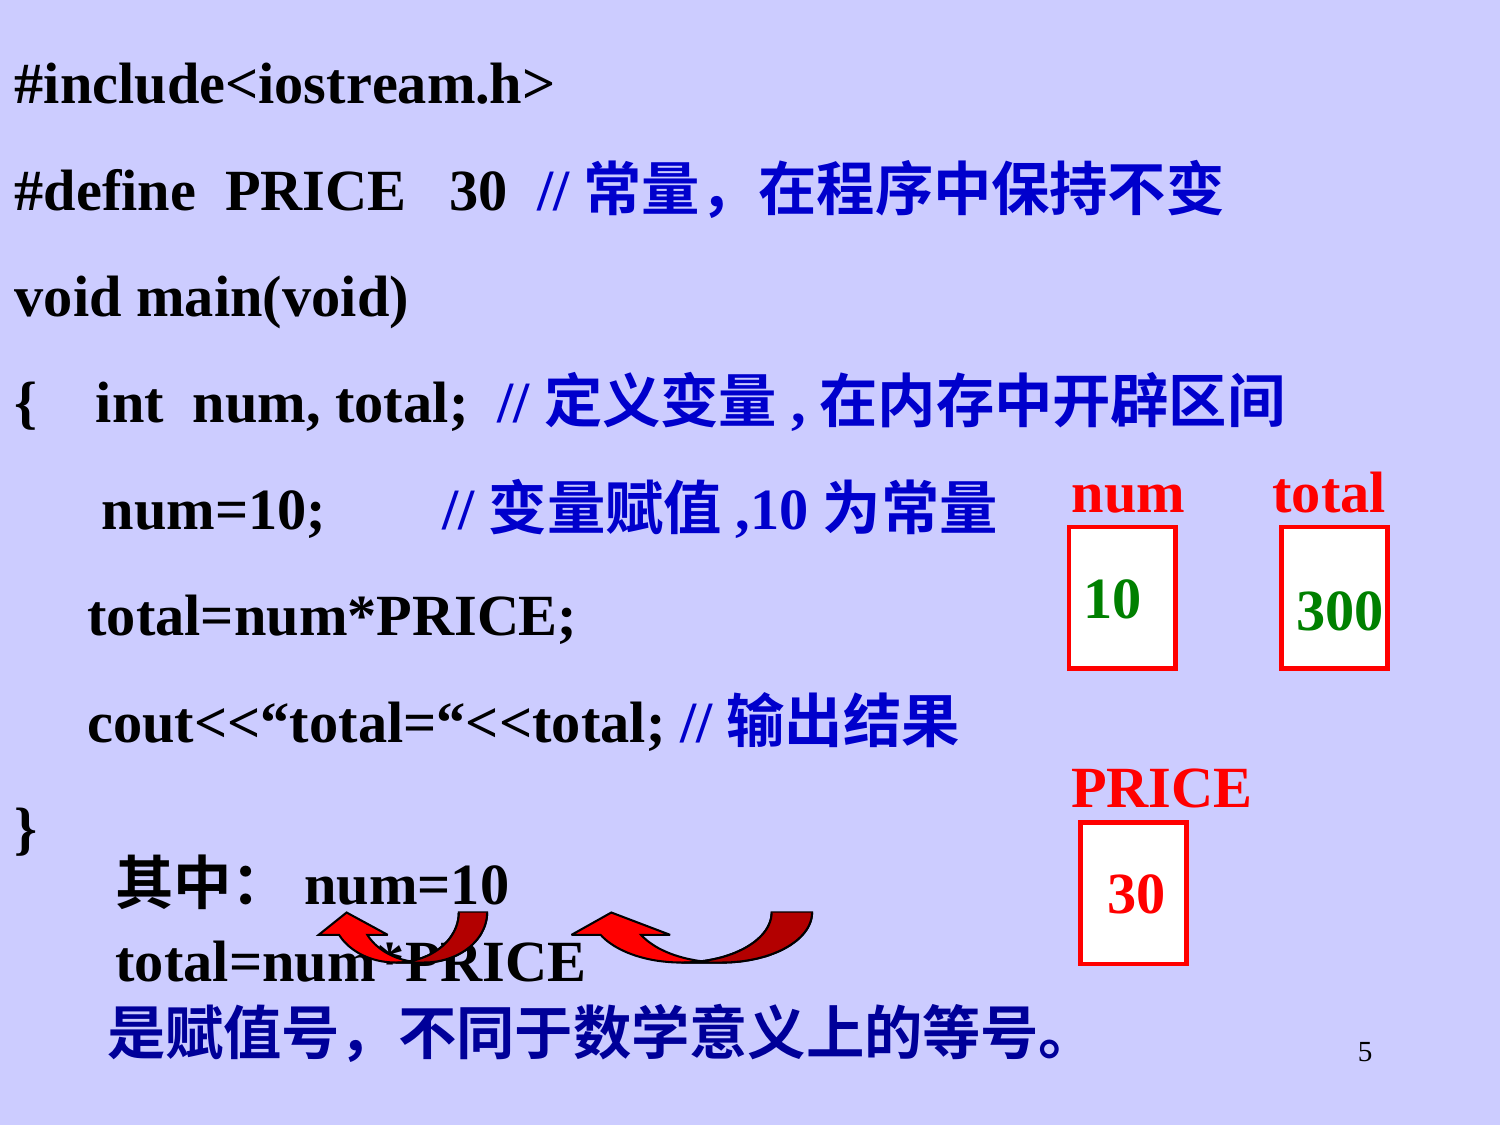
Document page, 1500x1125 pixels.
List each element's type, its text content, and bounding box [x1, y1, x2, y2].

text_box 其中：num=10 total=num*PRICE [112, 837, 1001, 987]
text_box [1068, 532, 1176, 538]
text_box [1281, 532, 1388, 669]
text_box [1068, 639, 1176, 669]
text_box [318, 912, 488, 963]
text_box <编号> [1074, 1025, 1388, 1101]
text_box 30 [1104, 834, 1211, 934]
text_box 是赋值号，不同于数学意义上的等号。 [75, 987, 1213, 1069]
text_box 10 [1068, 538, 1176, 639]
text_box [571, 912, 813, 963]
text_box 300 [1293, 550, 1401, 651]
text_box [1080, 828, 1187, 965]
text_box #include<iostream.h> #define PRICE 30 //常量，在程序中保持不变 void main(void) { int num, total; //定义变量,在内存中开辟区间 num=10; //变量赋值,10为常量 total=num*PRICE; cout<<“total=“<<total; //输出结果 } [0, 37, 1476, 868]
text_box num [1057, 432, 1211, 532]
text_box total [1257, 432, 1412, 532]
text_box PRICE [1056, 727, 1294, 828]
